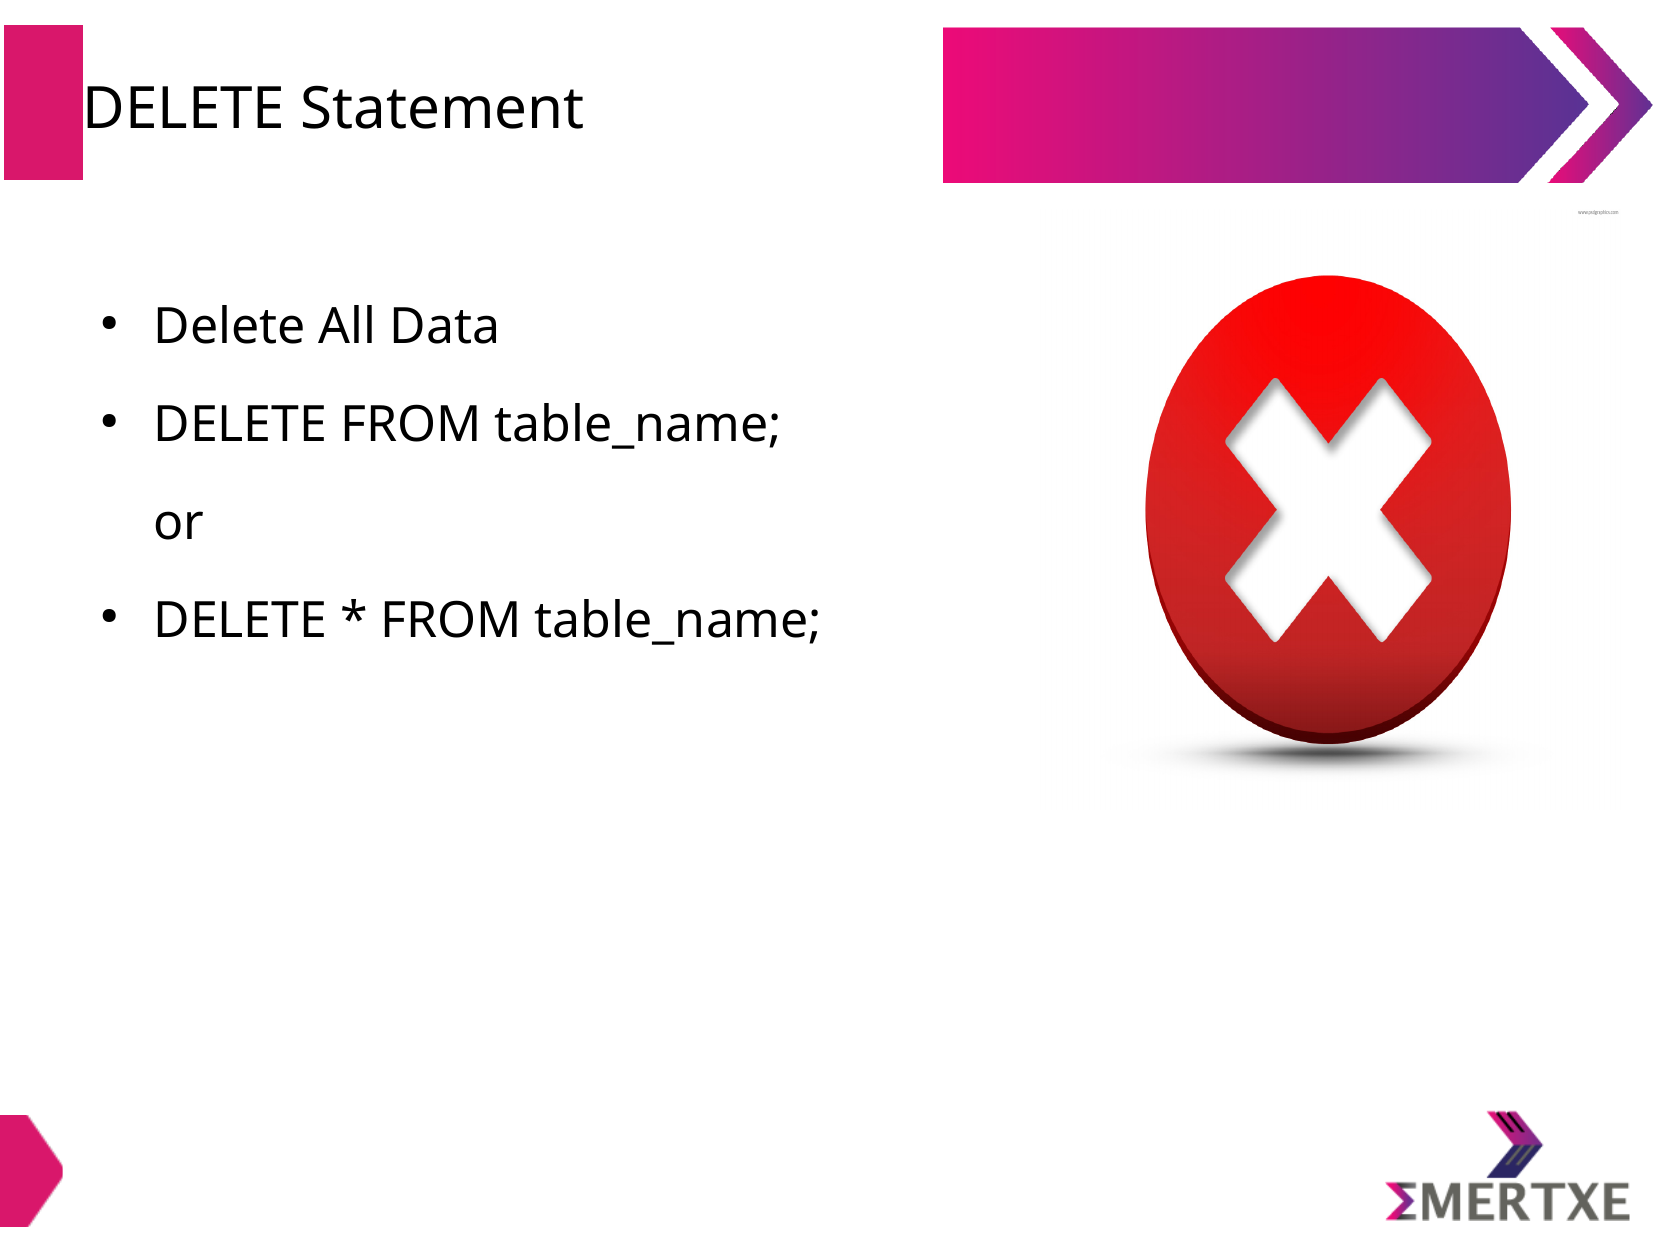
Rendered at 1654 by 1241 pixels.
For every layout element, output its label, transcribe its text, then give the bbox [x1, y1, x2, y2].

picture [1571, 27, 1653, 183]
picture [1035, 209, 1621, 811]
picture [1385, 1107, 1631, 1221]
title DELETE Statement [82, 2, 1571, 210]
list Delete All Data DELETE FROM table_name; or DELETE * FROM table_name; [82, 290, 1571, 1010]
